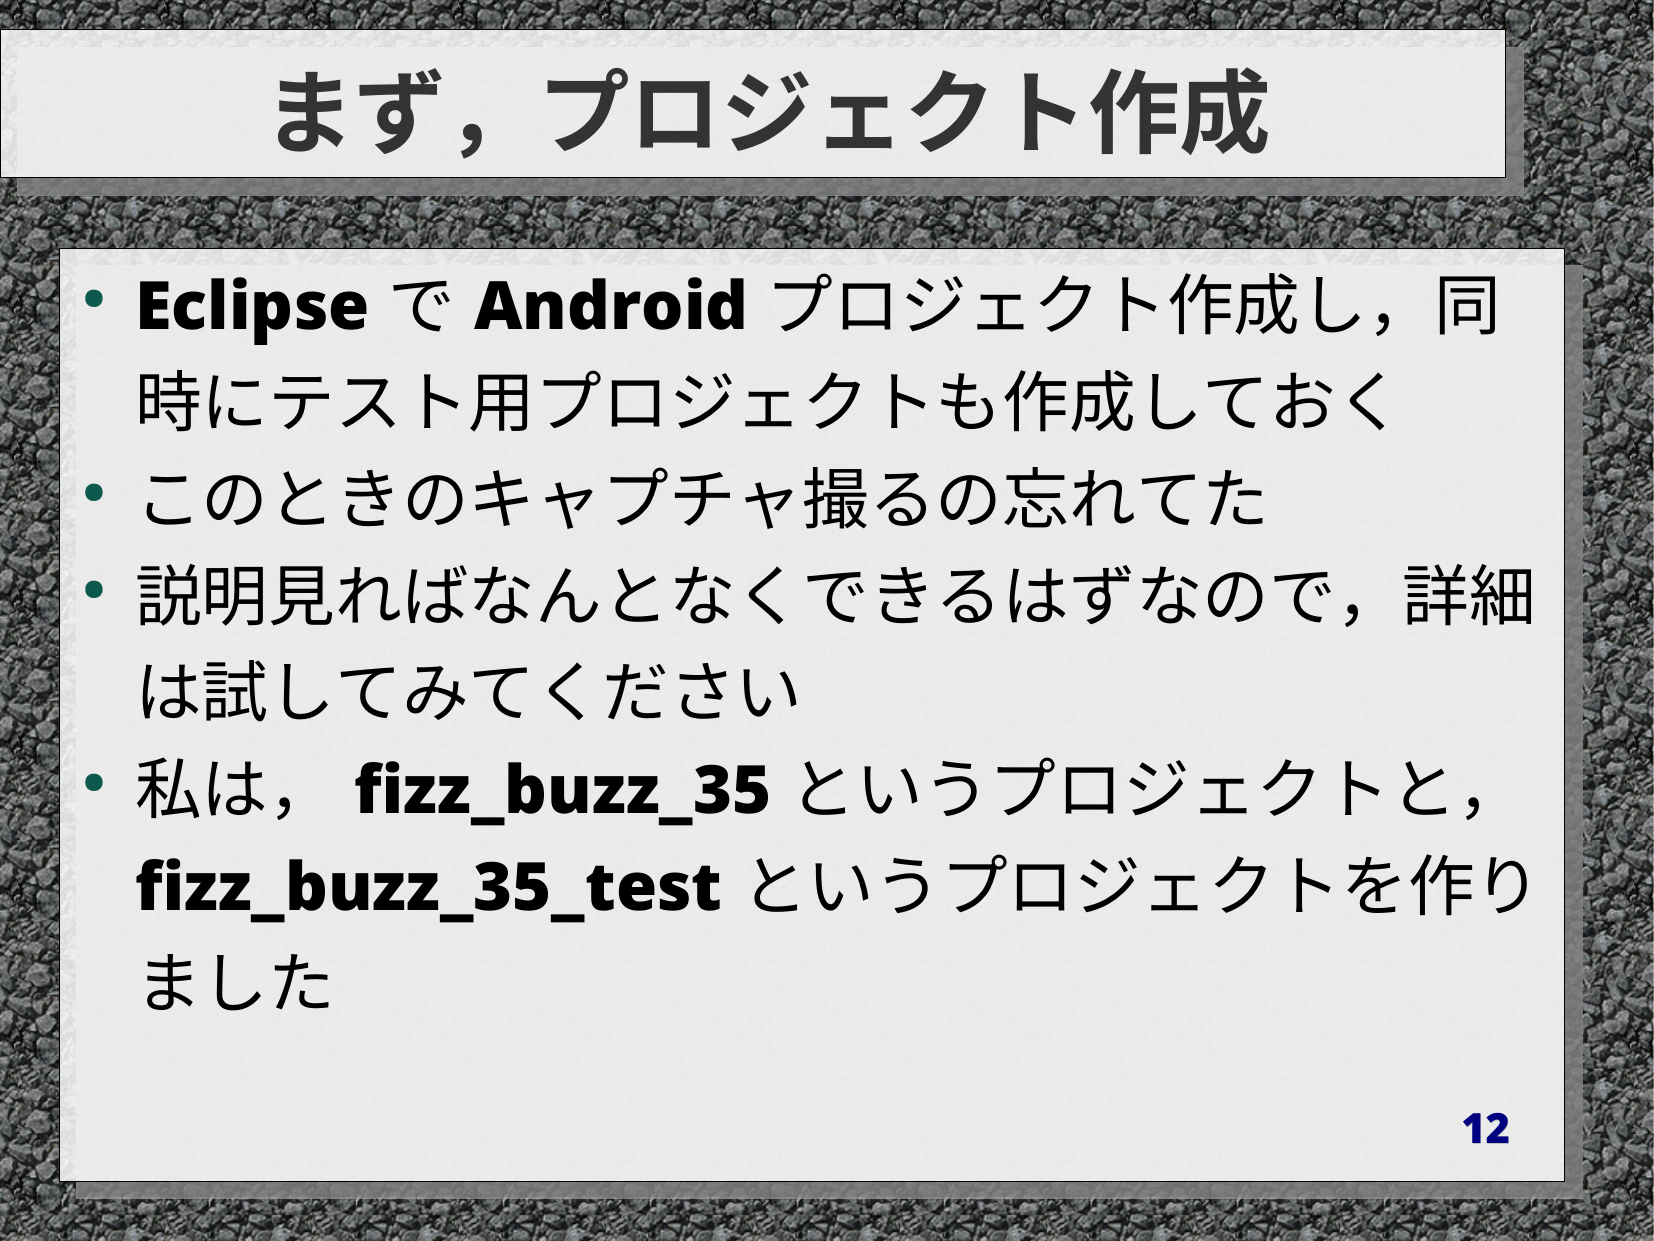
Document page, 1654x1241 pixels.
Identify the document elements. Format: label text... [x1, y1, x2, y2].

list EclipseでAndroidプロジェクト作成し，同時にテスト用プロジェクトも作成しておく このときのキャプチャ撮るの忘れてた 説明見ればなんとなくできるはずなので，詳細は試してみてください 私は，fizz_buzz_35というプロジェクトと，fizz_buzz_35_testというプロジェクトを作りました [64, 252, 1565, 1137]
picture [0, 0, 1654, 1241]
title まず，プロジェクト作成 [29, 37, 1506, 176]
